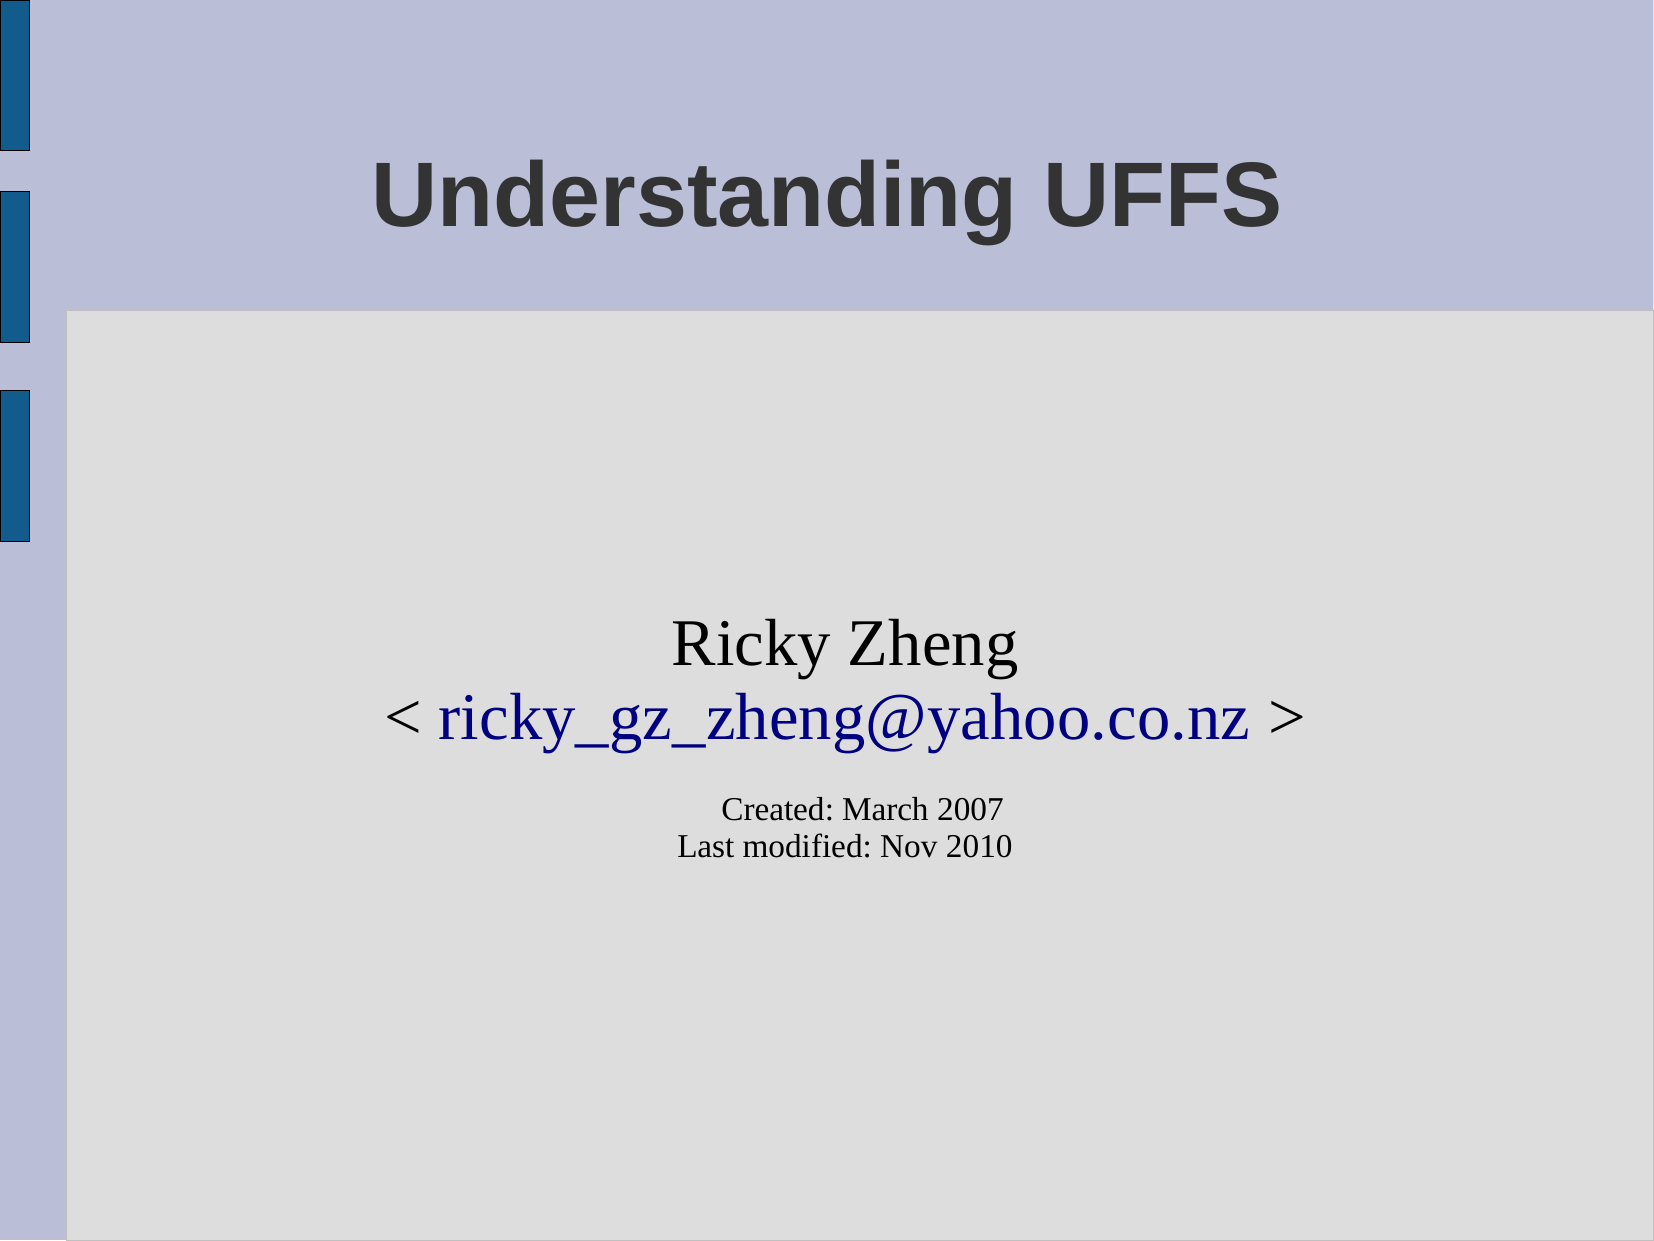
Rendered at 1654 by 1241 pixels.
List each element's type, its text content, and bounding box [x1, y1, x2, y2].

subtitle Ricky Zheng < ricky_gz_zheng@yahoo.co.nz > Created: March 2007 Last modified: Nov 2010 [121, 344, 1534, 1127]
title Understanding UFFS [121, 91, 1534, 299]
